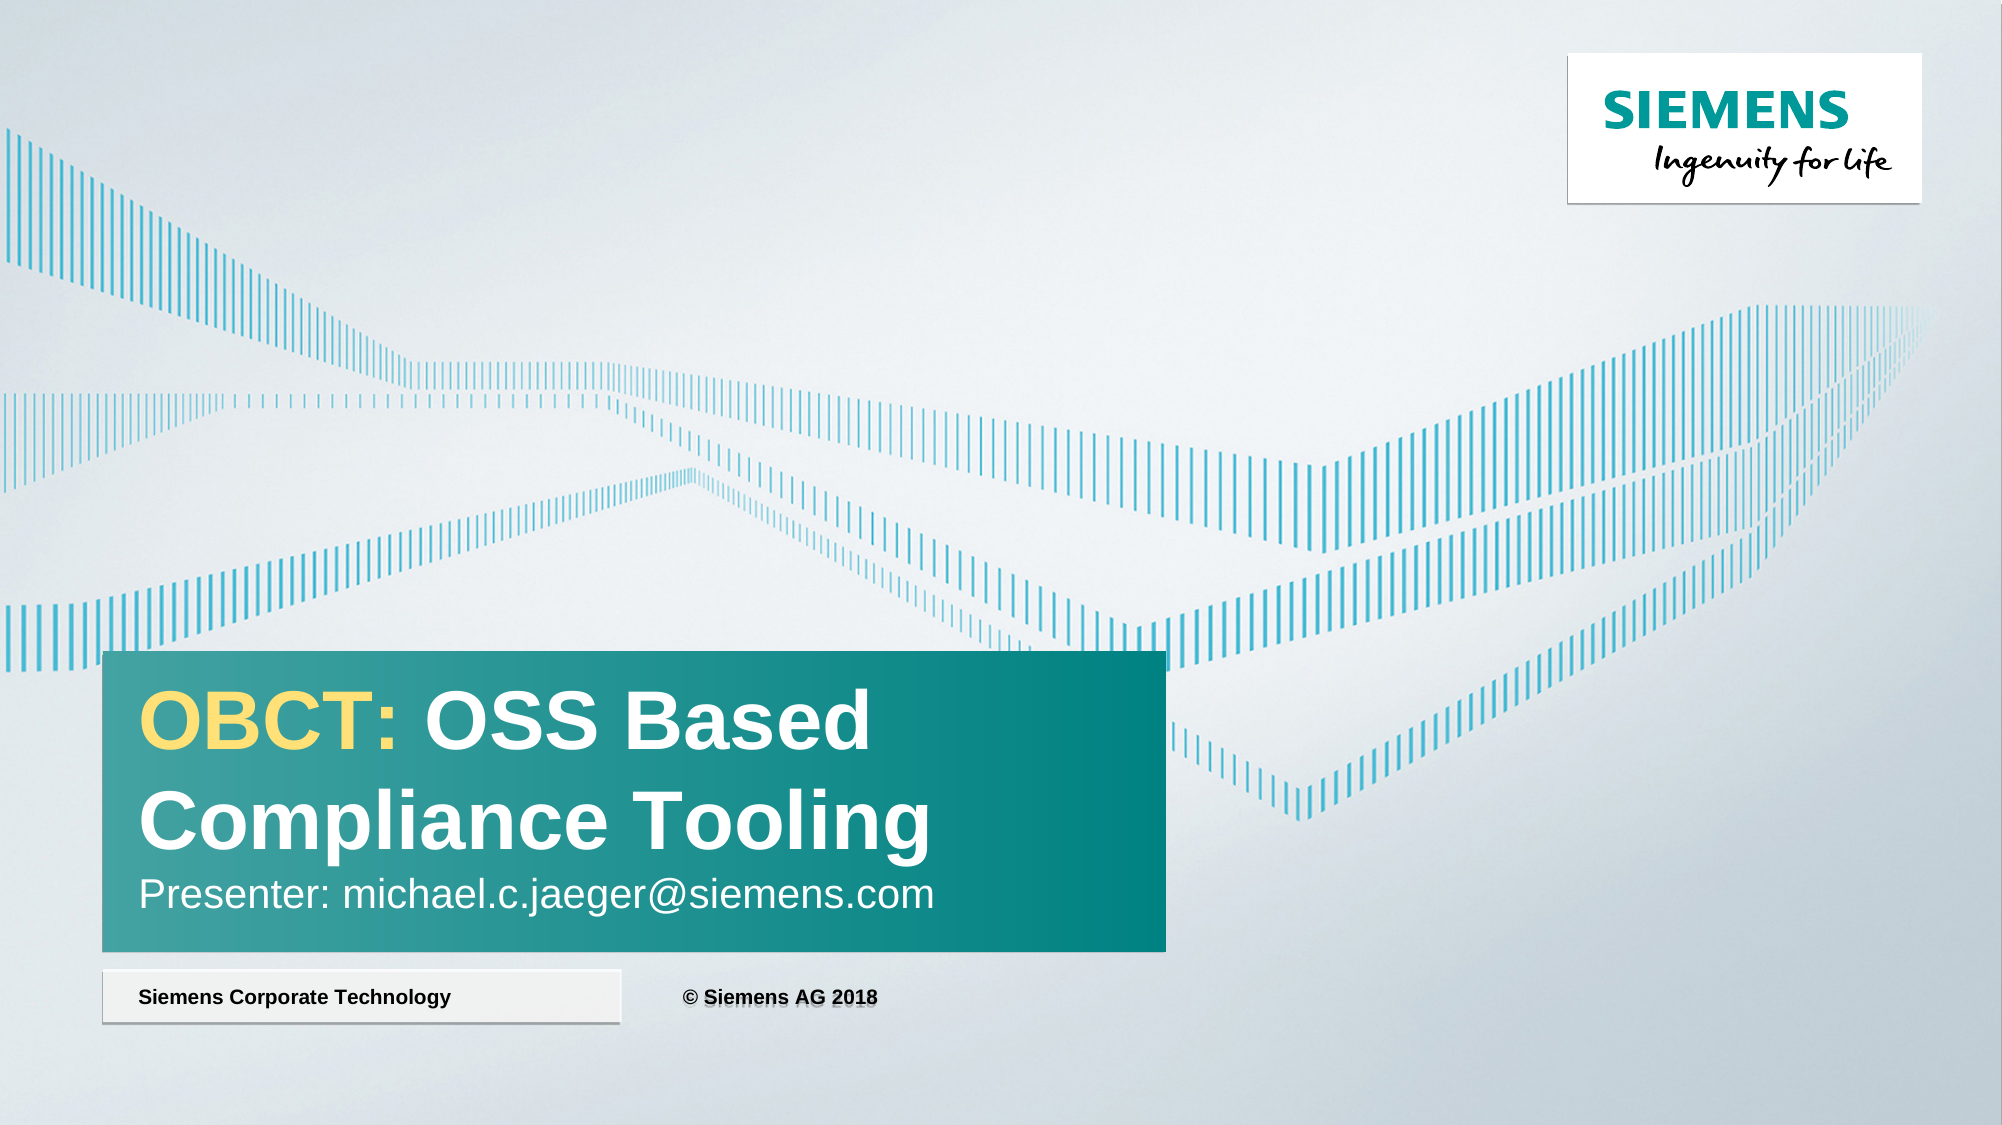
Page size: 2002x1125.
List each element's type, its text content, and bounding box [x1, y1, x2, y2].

list © Siemens AG 2018 [102, 969, 487, 1023]
title OBCT: OSS Based Compliance Tooling Presenter: michael.c.jaeger@siemens.com [102, 648, 1166, 952]
list Siemens Corporate Technology [487, 969, 1166, 1023]
